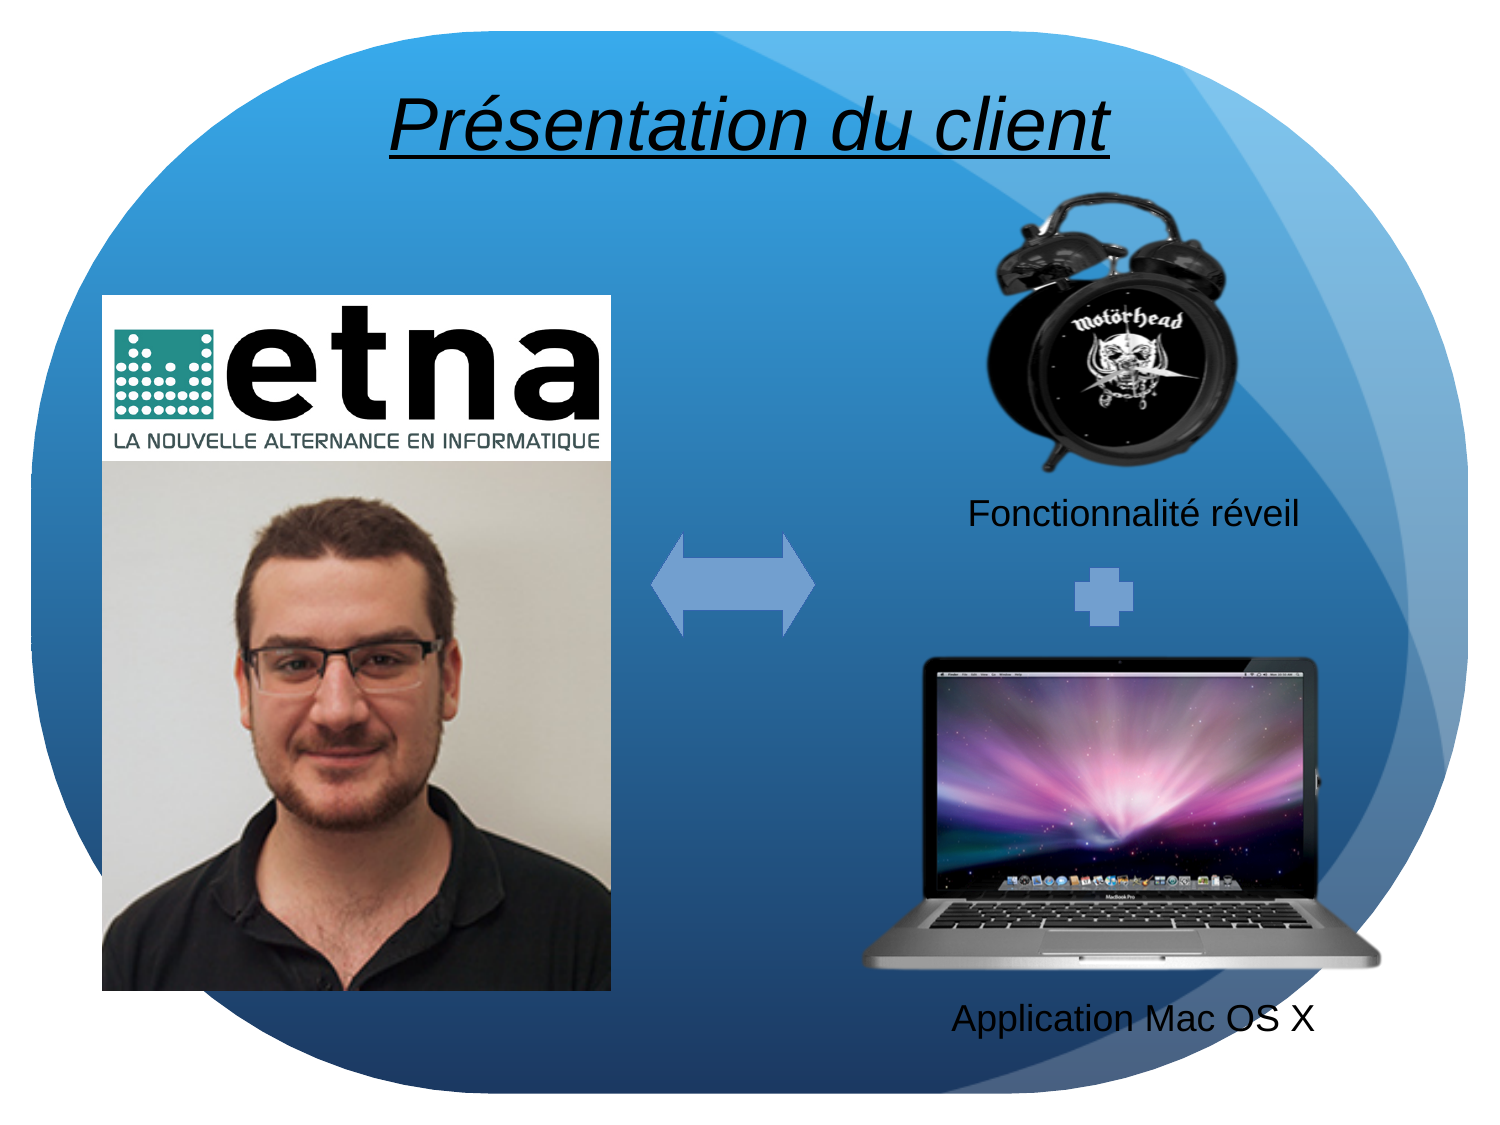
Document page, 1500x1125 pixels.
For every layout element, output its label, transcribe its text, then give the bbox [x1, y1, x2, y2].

text_box [1074, 567, 1134, 627]
text_box [650, 531, 816, 638]
text_box Fonctionnalité réveil [952, 481, 1315, 542]
text_box Application Mac OS X [936, 986, 1331, 1047]
text_box Présentation du client [127, 35, 1372, 207]
picture [24, 30, 1473, 1094]
